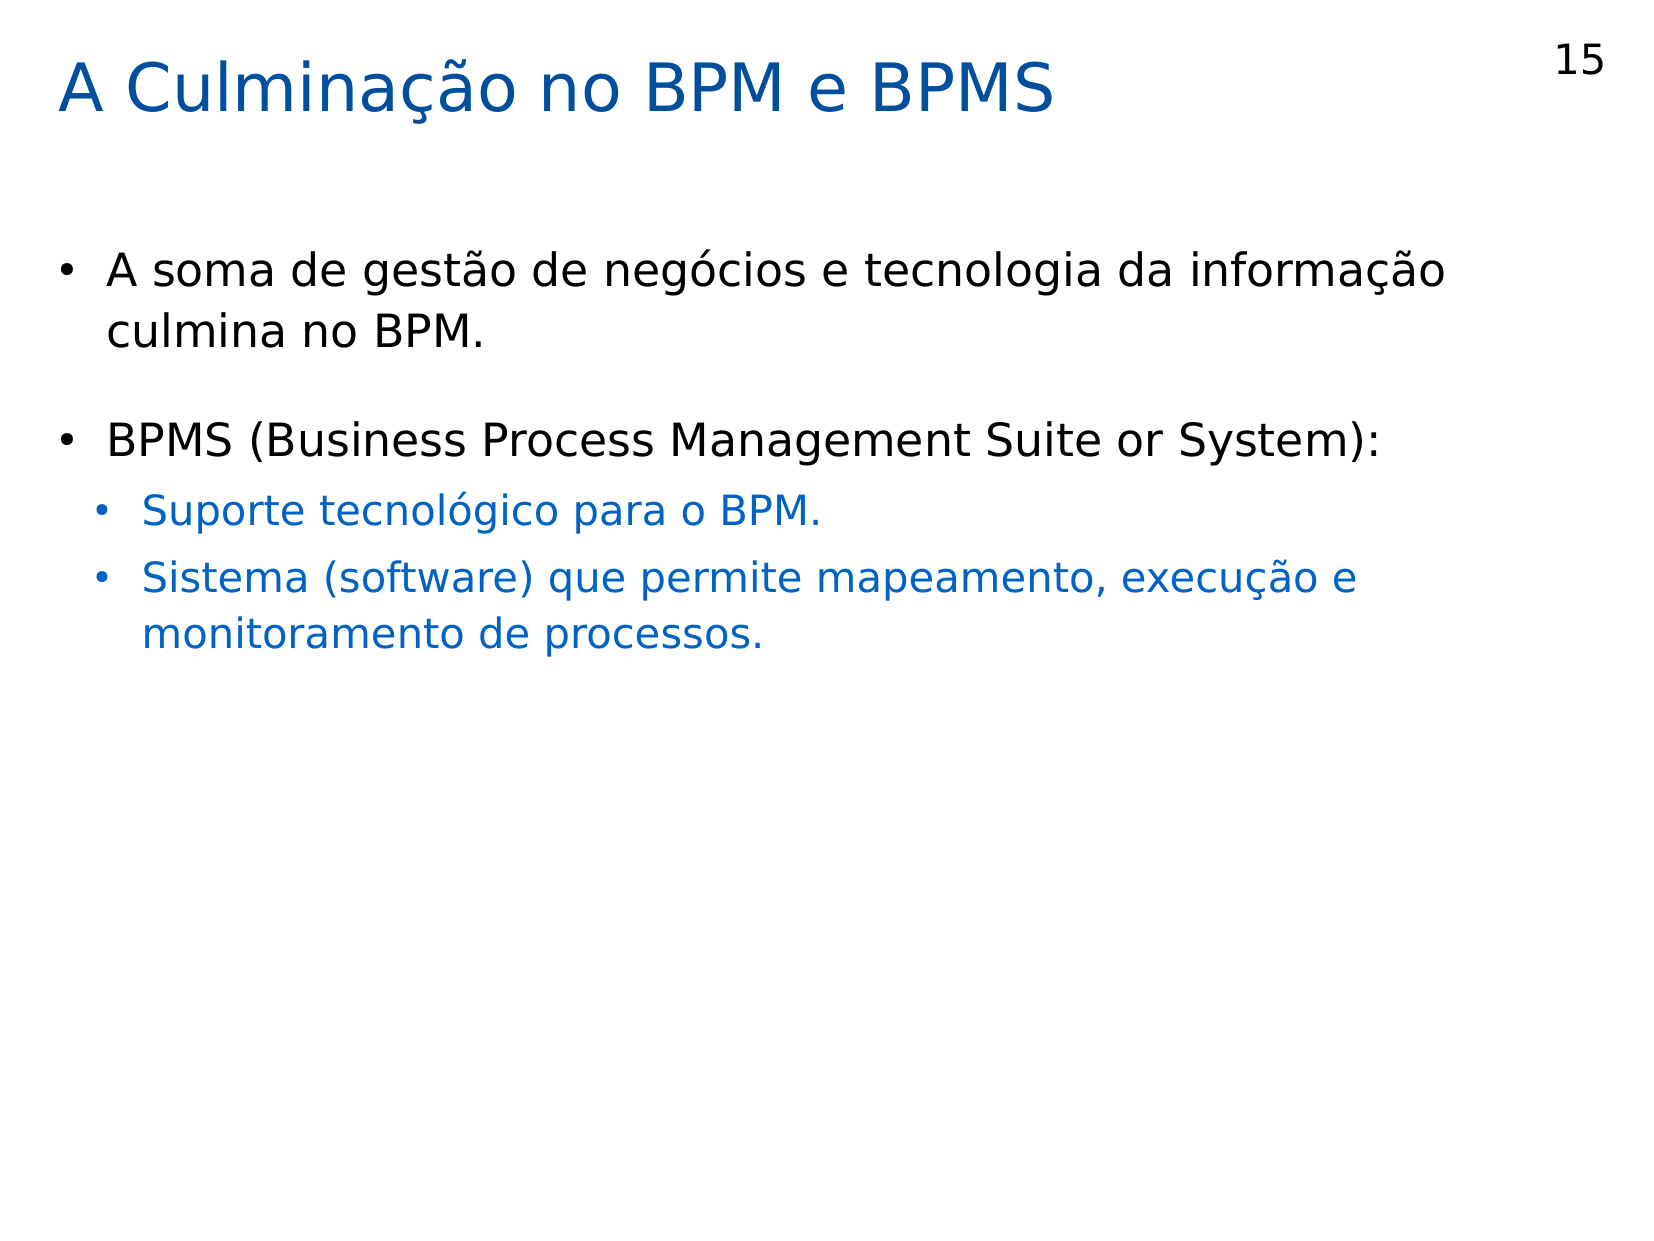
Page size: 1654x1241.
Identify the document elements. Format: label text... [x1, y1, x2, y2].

title A Culminação no BPM e BPMS [59, 29, 1506, 148]
list A soma de gestão de negócios e tecnologia da informação culmina no BPM. BPMS (Business Process Management Suite or System): Suporte tecnológico para o BPM. Sistema (software) que permite mapeamento, execução e monitoramento de processos. [59, 236, 1595, 1211]
